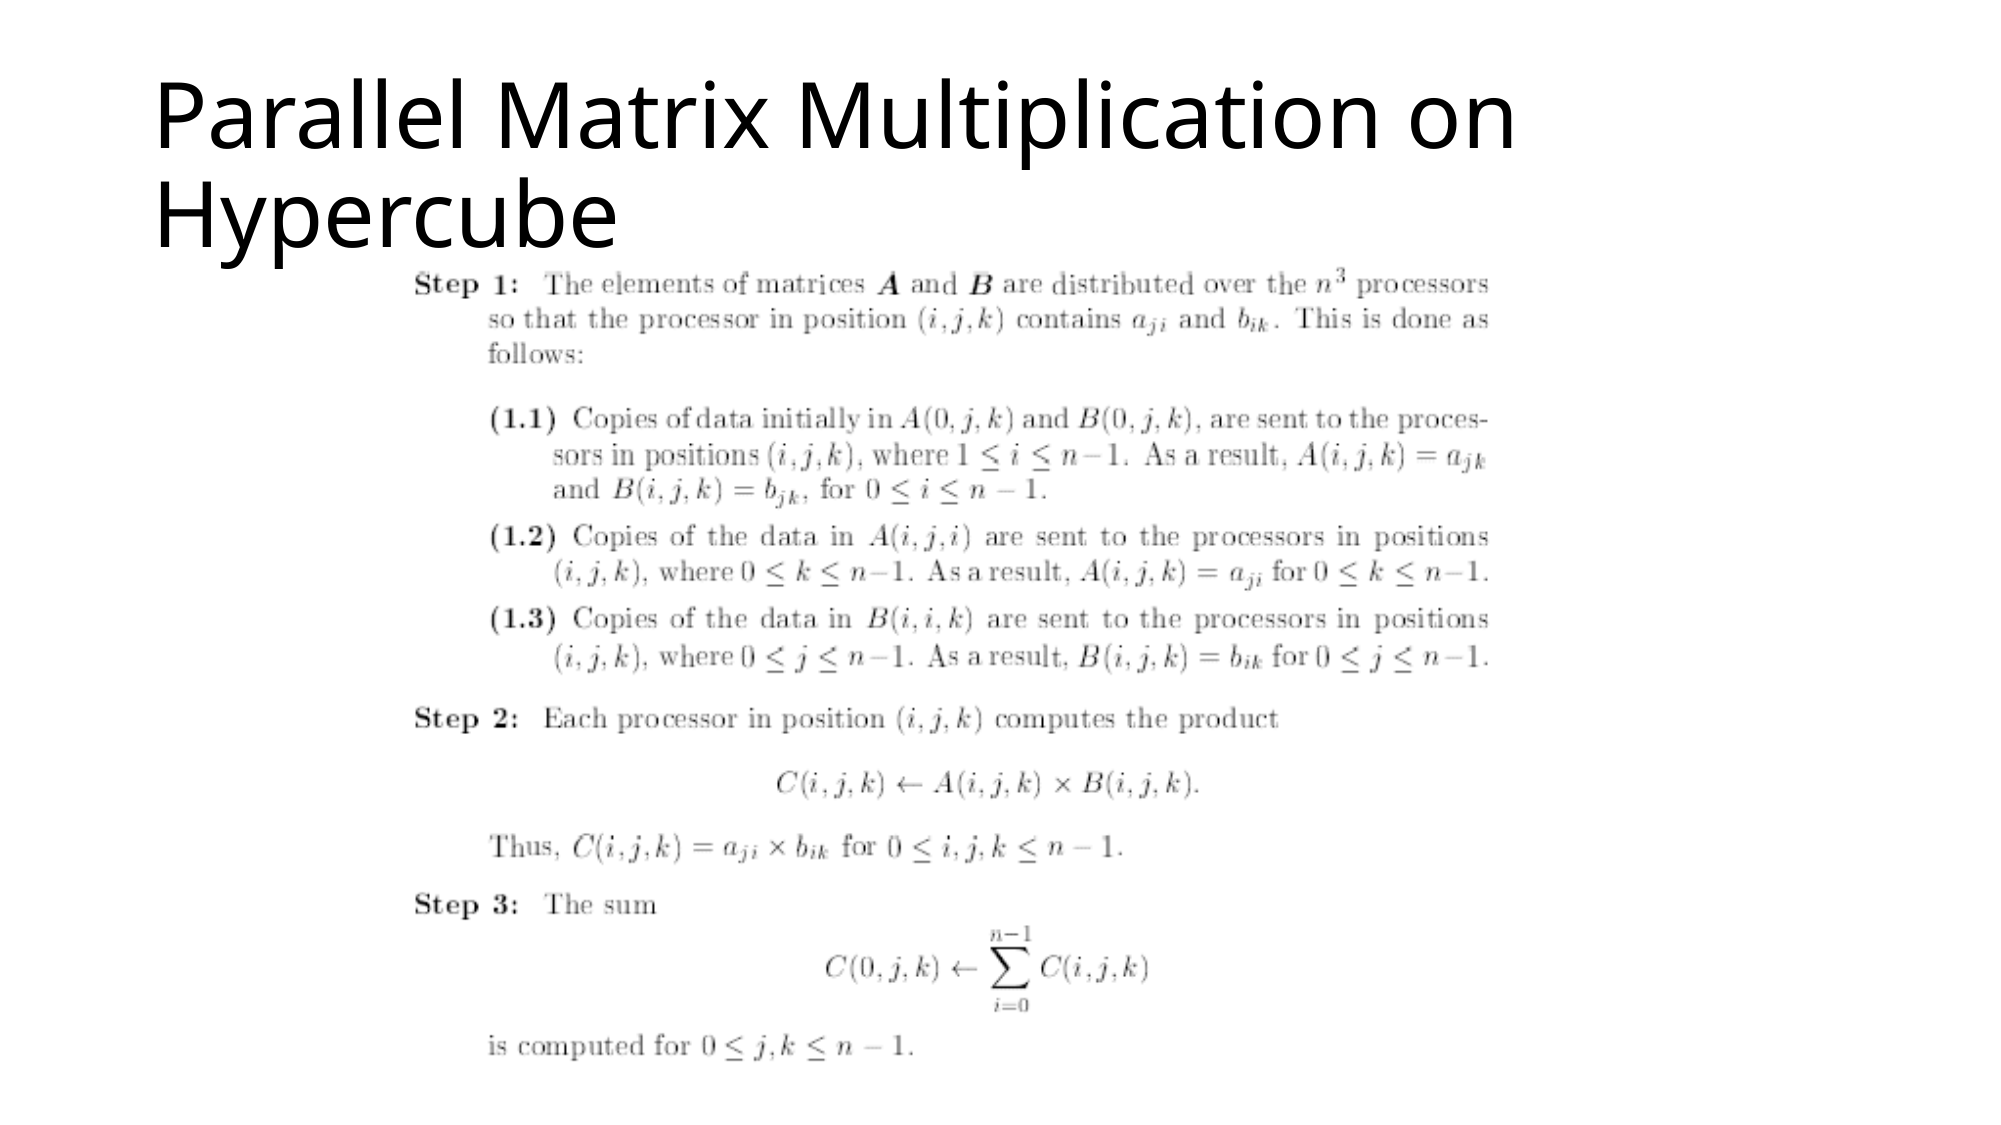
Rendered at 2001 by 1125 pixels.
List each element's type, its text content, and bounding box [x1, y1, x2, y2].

title Parallel Matrix Multiplication on Hypercube [137, 59, 1863, 278]
picture [383, 251, 1525, 1073]
